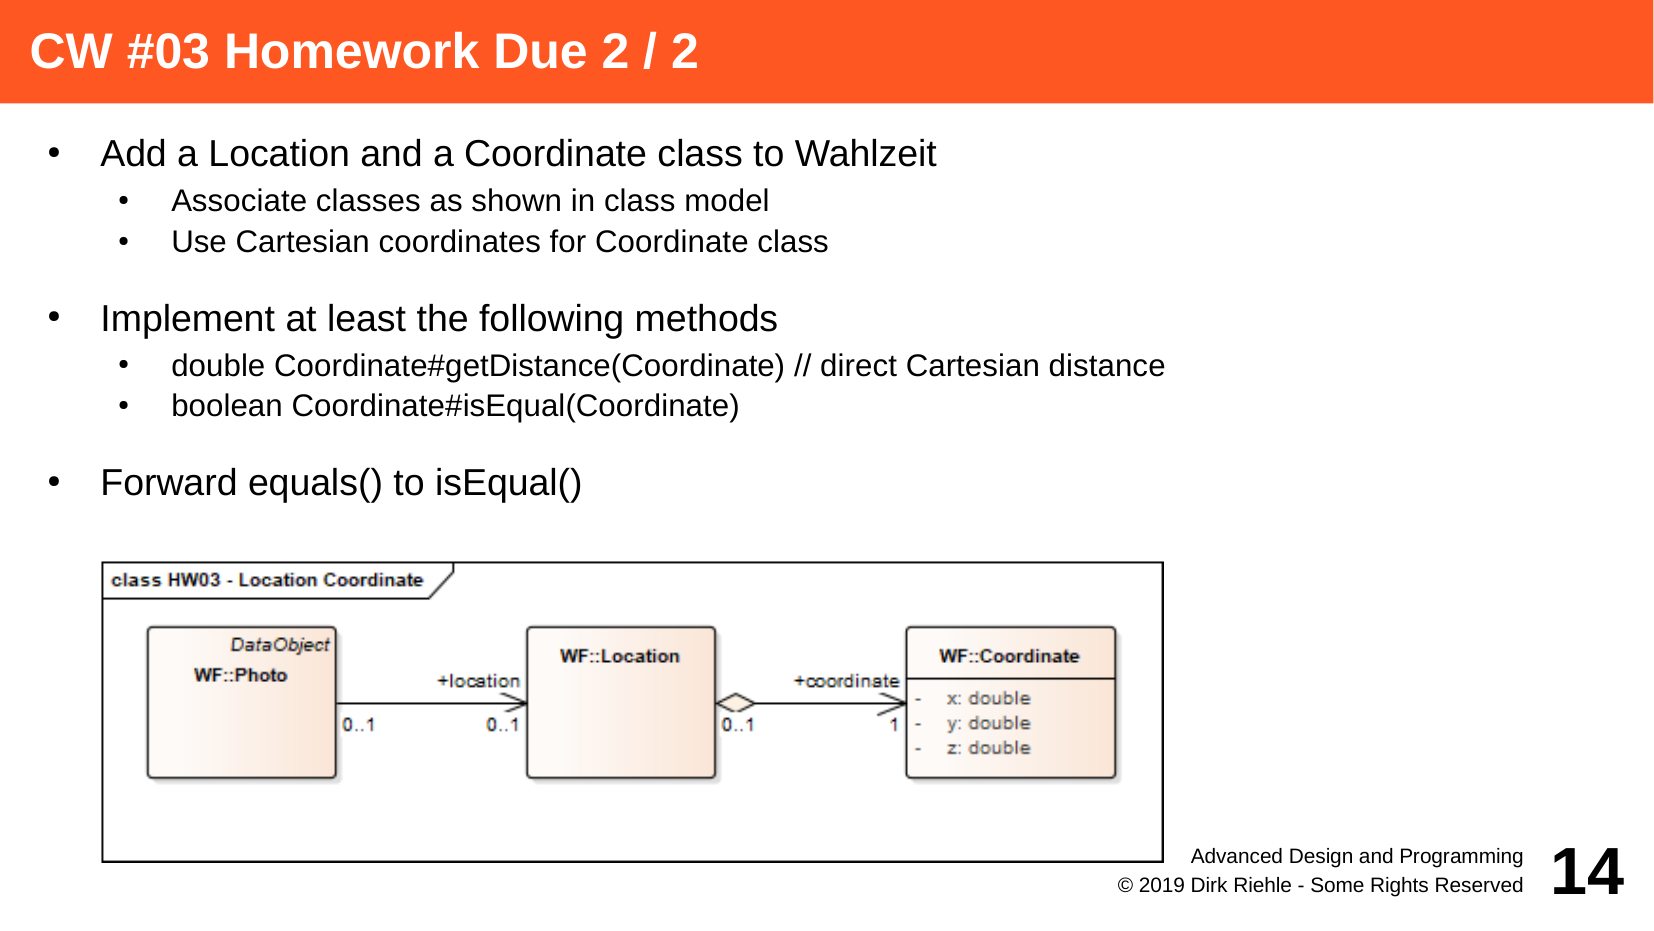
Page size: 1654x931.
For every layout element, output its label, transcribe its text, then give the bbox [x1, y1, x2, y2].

picture [100, 560, 1164, 863]
title CW #03 Homework Due 2 / 2 [0, 0, 1654, 104]
list Add a Location and a Coordinate class to Wahlzeit Associate classes as shown in class model Use Cartesian coordinates for Coordinate class Implement at least the following methods double Coordinate#getDistance(Coordinate) // direct Cartesian distance boolean Coordinate#isEqual(Coordinate) Forward equals() to isEqual() [29, 132, 1625, 813]
